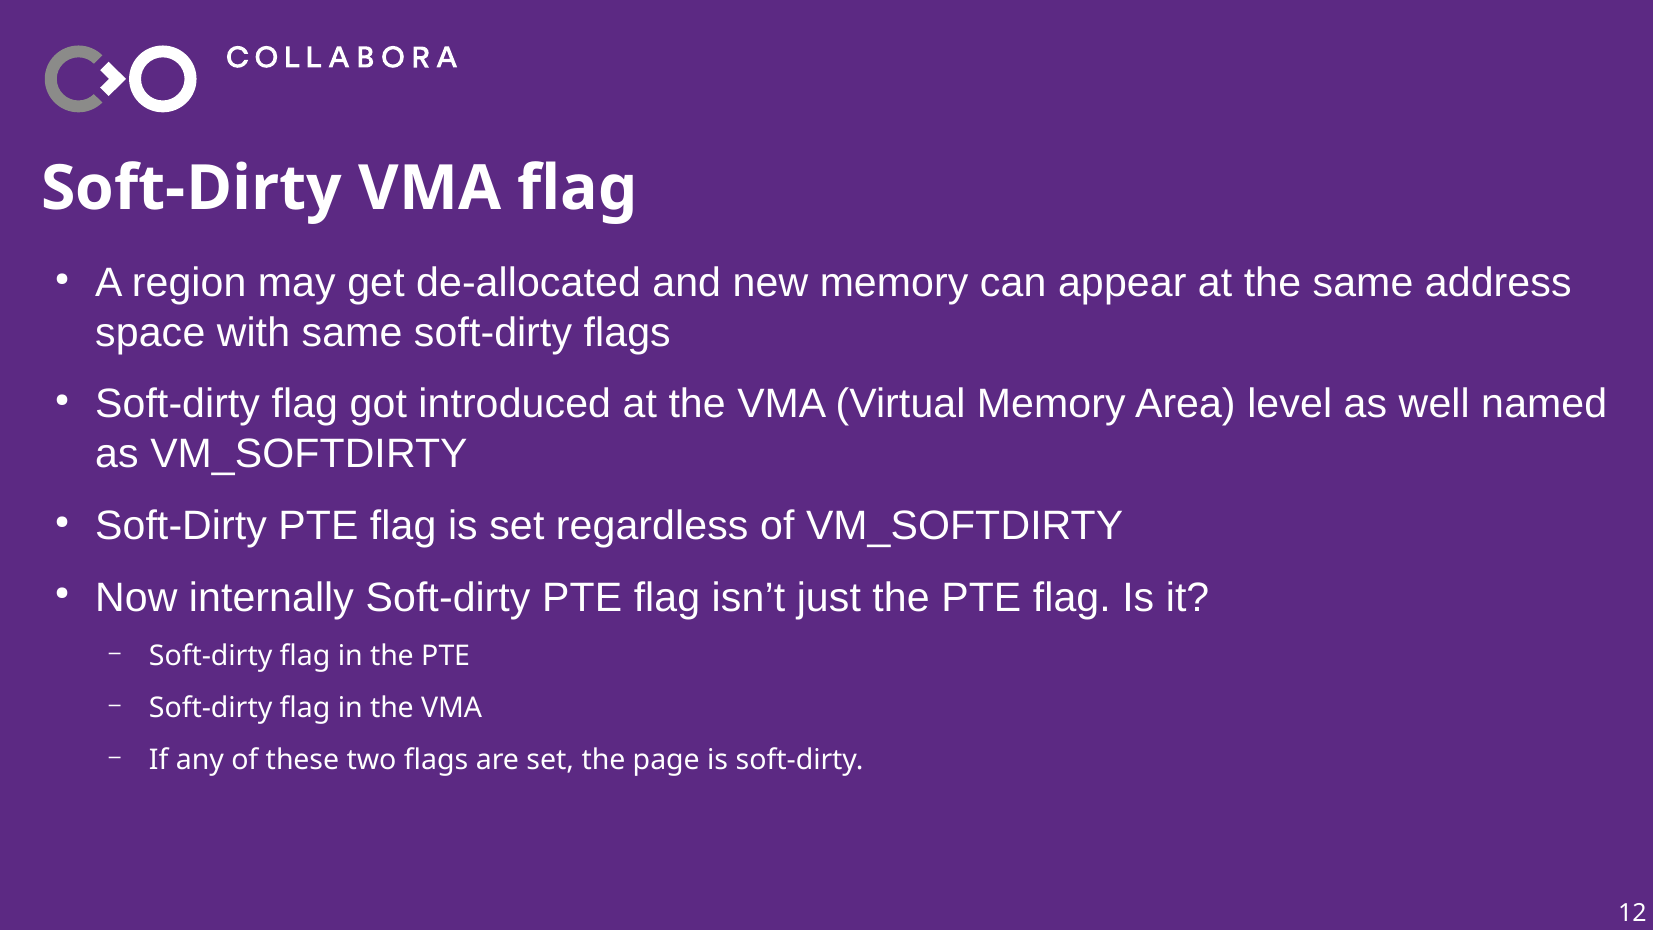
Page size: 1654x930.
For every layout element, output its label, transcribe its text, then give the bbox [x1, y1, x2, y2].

list A region may get de-allocated and new memory can appear at the same address space with same soft-dirty flags Soft-dirty flag got introduced at the VMA (Virtual Memory Area) level as well named as VM_SOFTDIRTY Soft-Dirty PTE flag is set regardless of VM_SOFTDIRTY Now internally Soft-dirty PTE flag isn’t just the PTE flag. Is it? Soft-dirty flag in the PTE Soft-dirty flag in the VMA If any of these two flags are set, the page is soft-dirty. [41, 255, 1614, 780]
title Soft-Dirty VMA flag [41, 146, 1614, 255]
